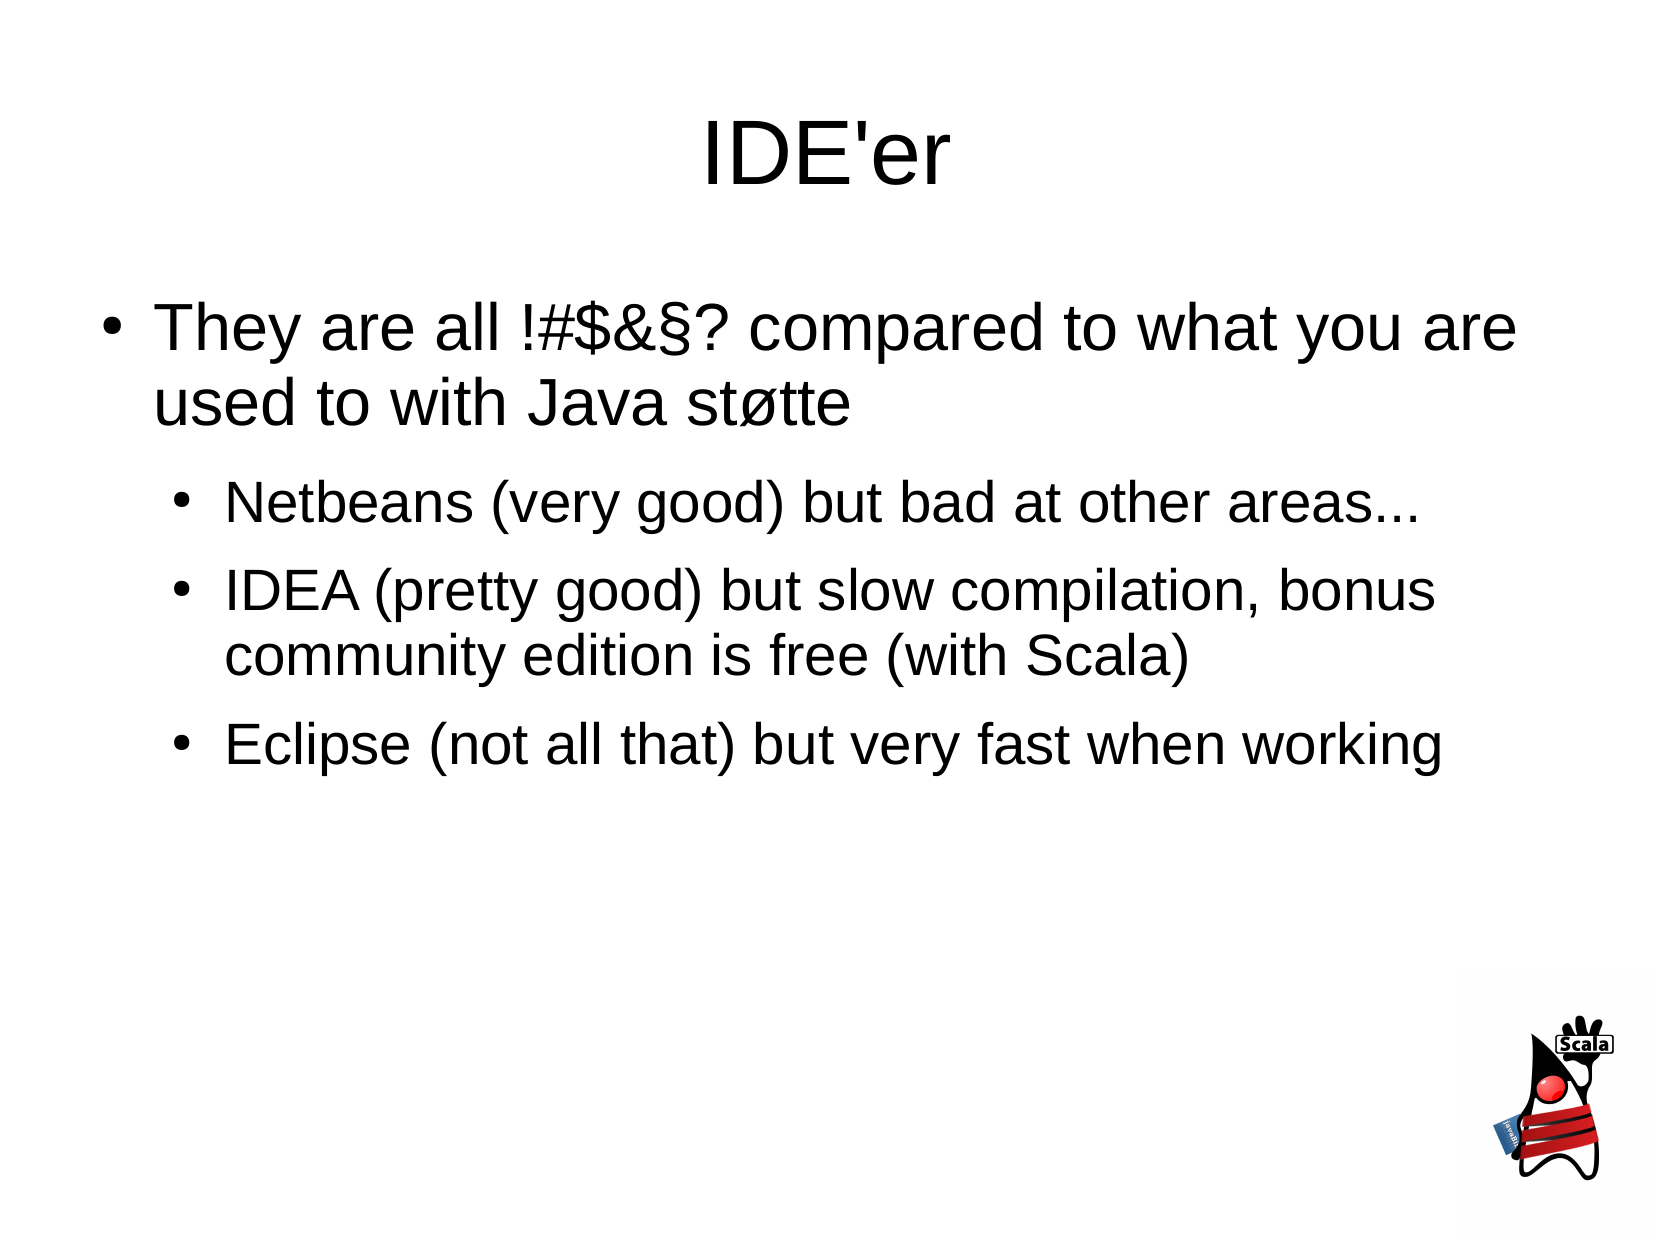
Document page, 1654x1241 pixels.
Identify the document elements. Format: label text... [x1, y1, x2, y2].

title IDE'er [82, 56, 1571, 250]
picture [1462, 969, 1654, 1241]
list They are all !#$&§? compared to what you are used to with Java støtte Netbeans (very good) but bad at other areas... IDEA (pretty good) but slow compilation, bonus community edition is free (with Scala) Eclipse (not all that) but very fast when working [82, 290, 1571, 1109]
